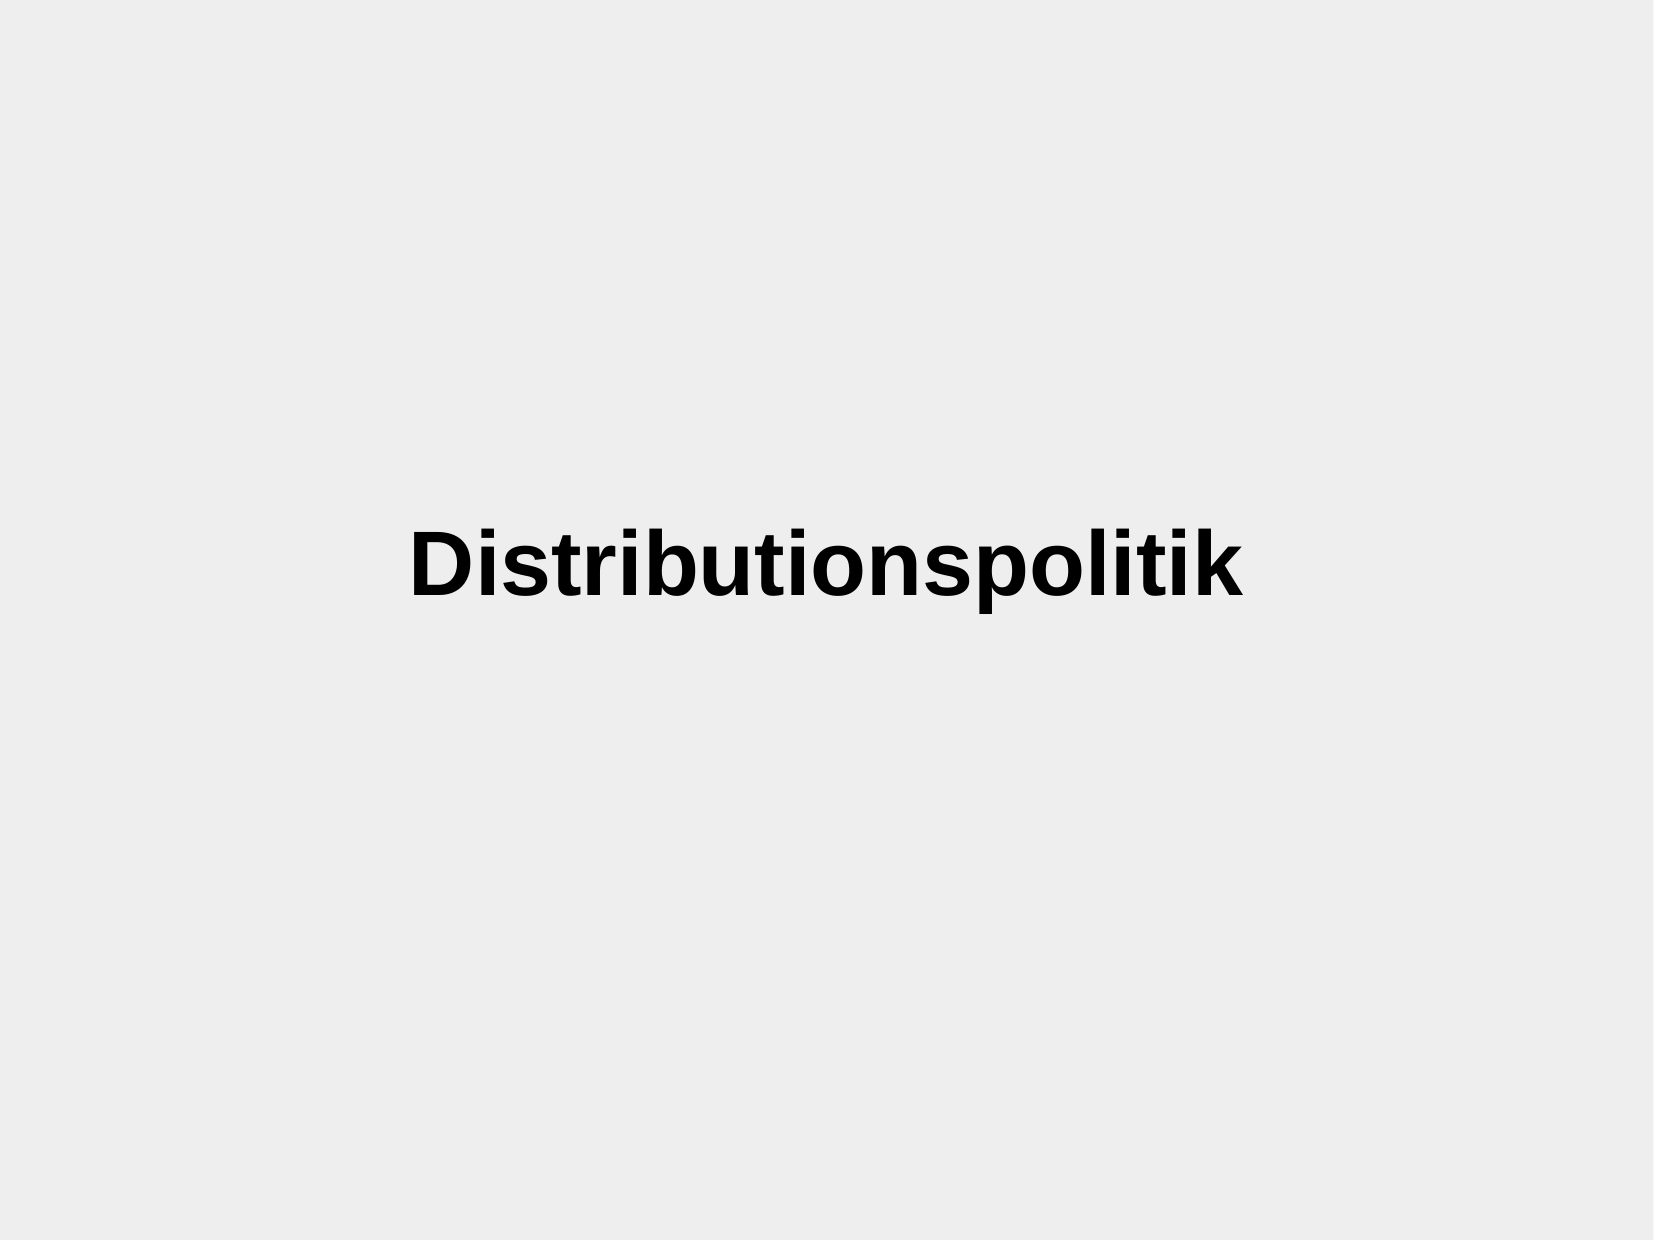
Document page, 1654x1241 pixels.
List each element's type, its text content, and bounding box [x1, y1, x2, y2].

subtitle Distributionspolitik [0, 0, 1654, 1241]
